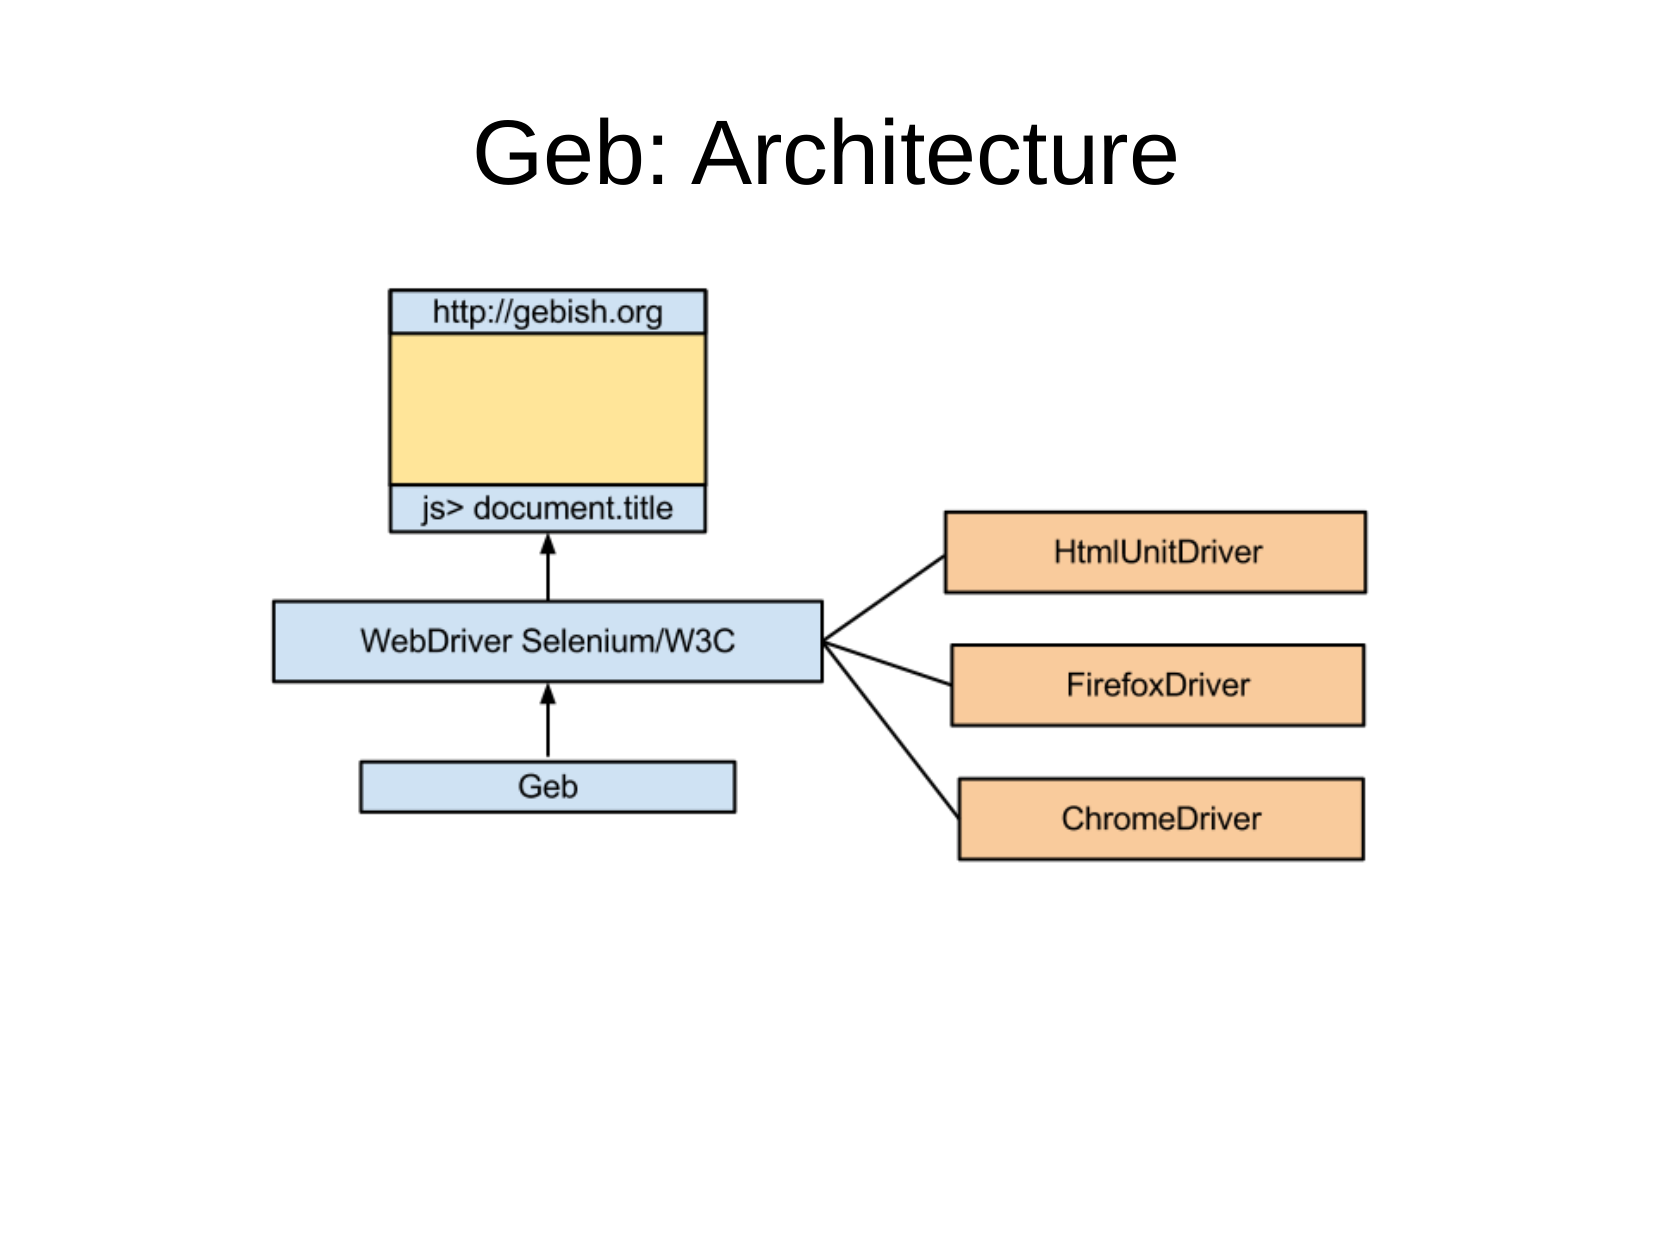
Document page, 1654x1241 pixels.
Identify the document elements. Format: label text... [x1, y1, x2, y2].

picture [176, 199, 1654, 1241]
title Geb: Architecture [82, 49, 1571, 257]
